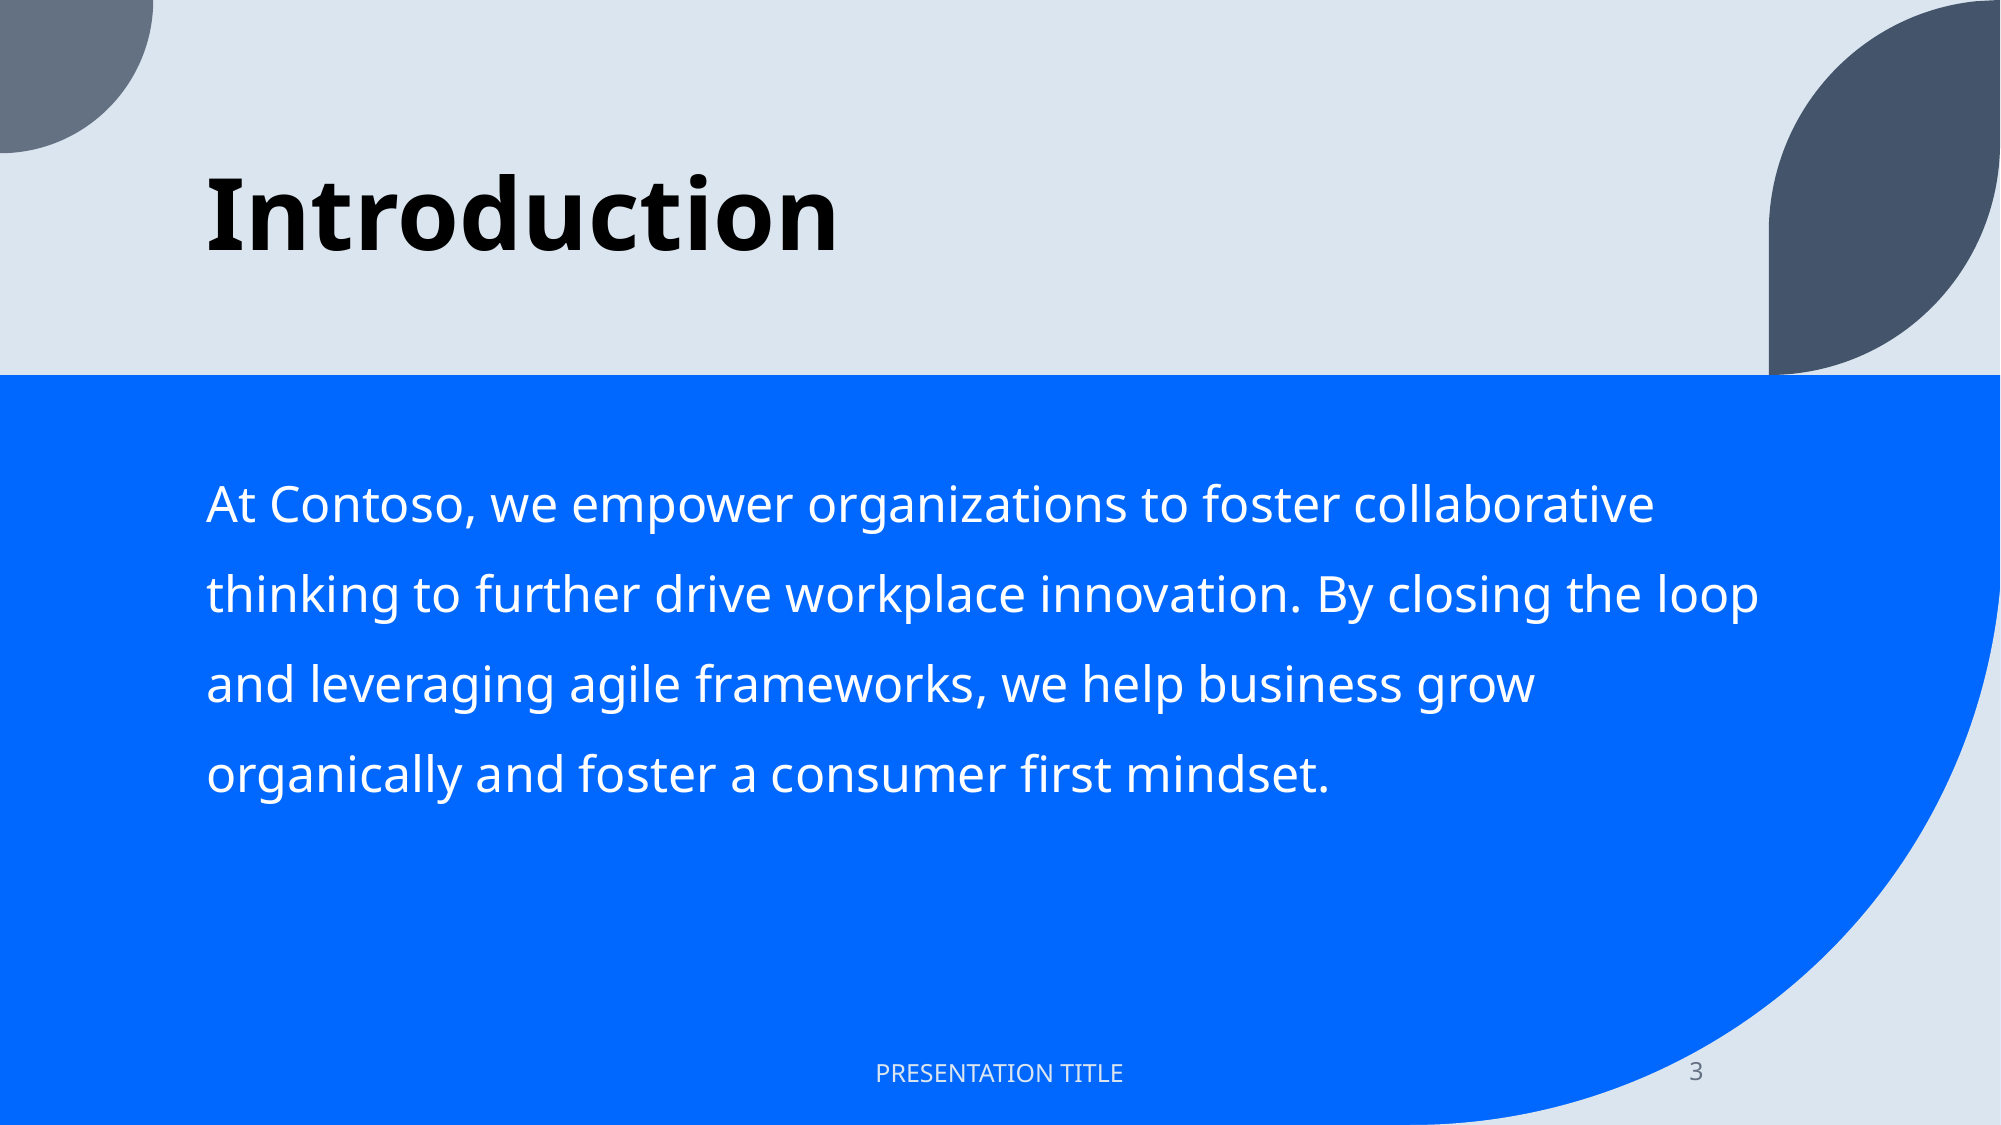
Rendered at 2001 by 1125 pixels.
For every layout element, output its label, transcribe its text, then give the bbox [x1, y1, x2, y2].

title Introduction [191, 22, 1796, 280]
text_box 3 [1674, 1042, 1938, 1103]
text_box PRESENTATION TITLE [662, 1042, 1338, 1103]
list At Contoso, we empower organizations to foster collaborative thinking to further drive workplace innovation. By closing the loop and leveraging agile frameworks, we help business grow organically and foster a consumer first mindset. [191, 435, 1796, 999]
